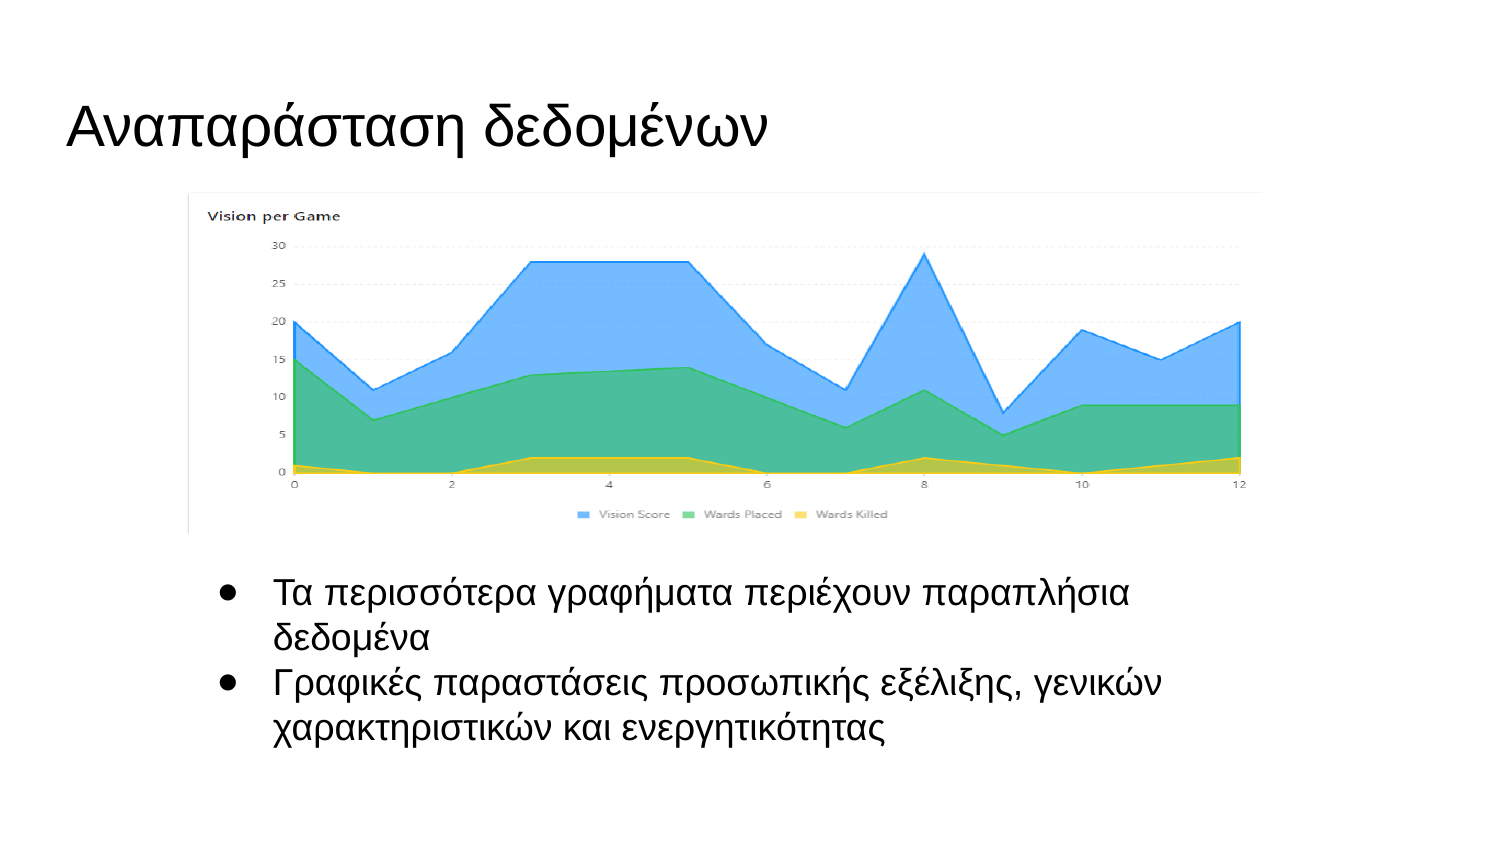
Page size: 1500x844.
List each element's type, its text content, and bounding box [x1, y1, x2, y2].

title Αναπαράσταση δεδομένων [51, 72, 1449, 167]
text_box Τα περισσότερα γραφήματα περιέχουν παραπλήσια δεδομένα Γραφικές παραστάσεις προσωπικής εξέλιξης, γενικών χαρακτηριστικών και ενεργητικότητας [182, 553, 1263, 780]
picture [181, 186, 1262, 534]
